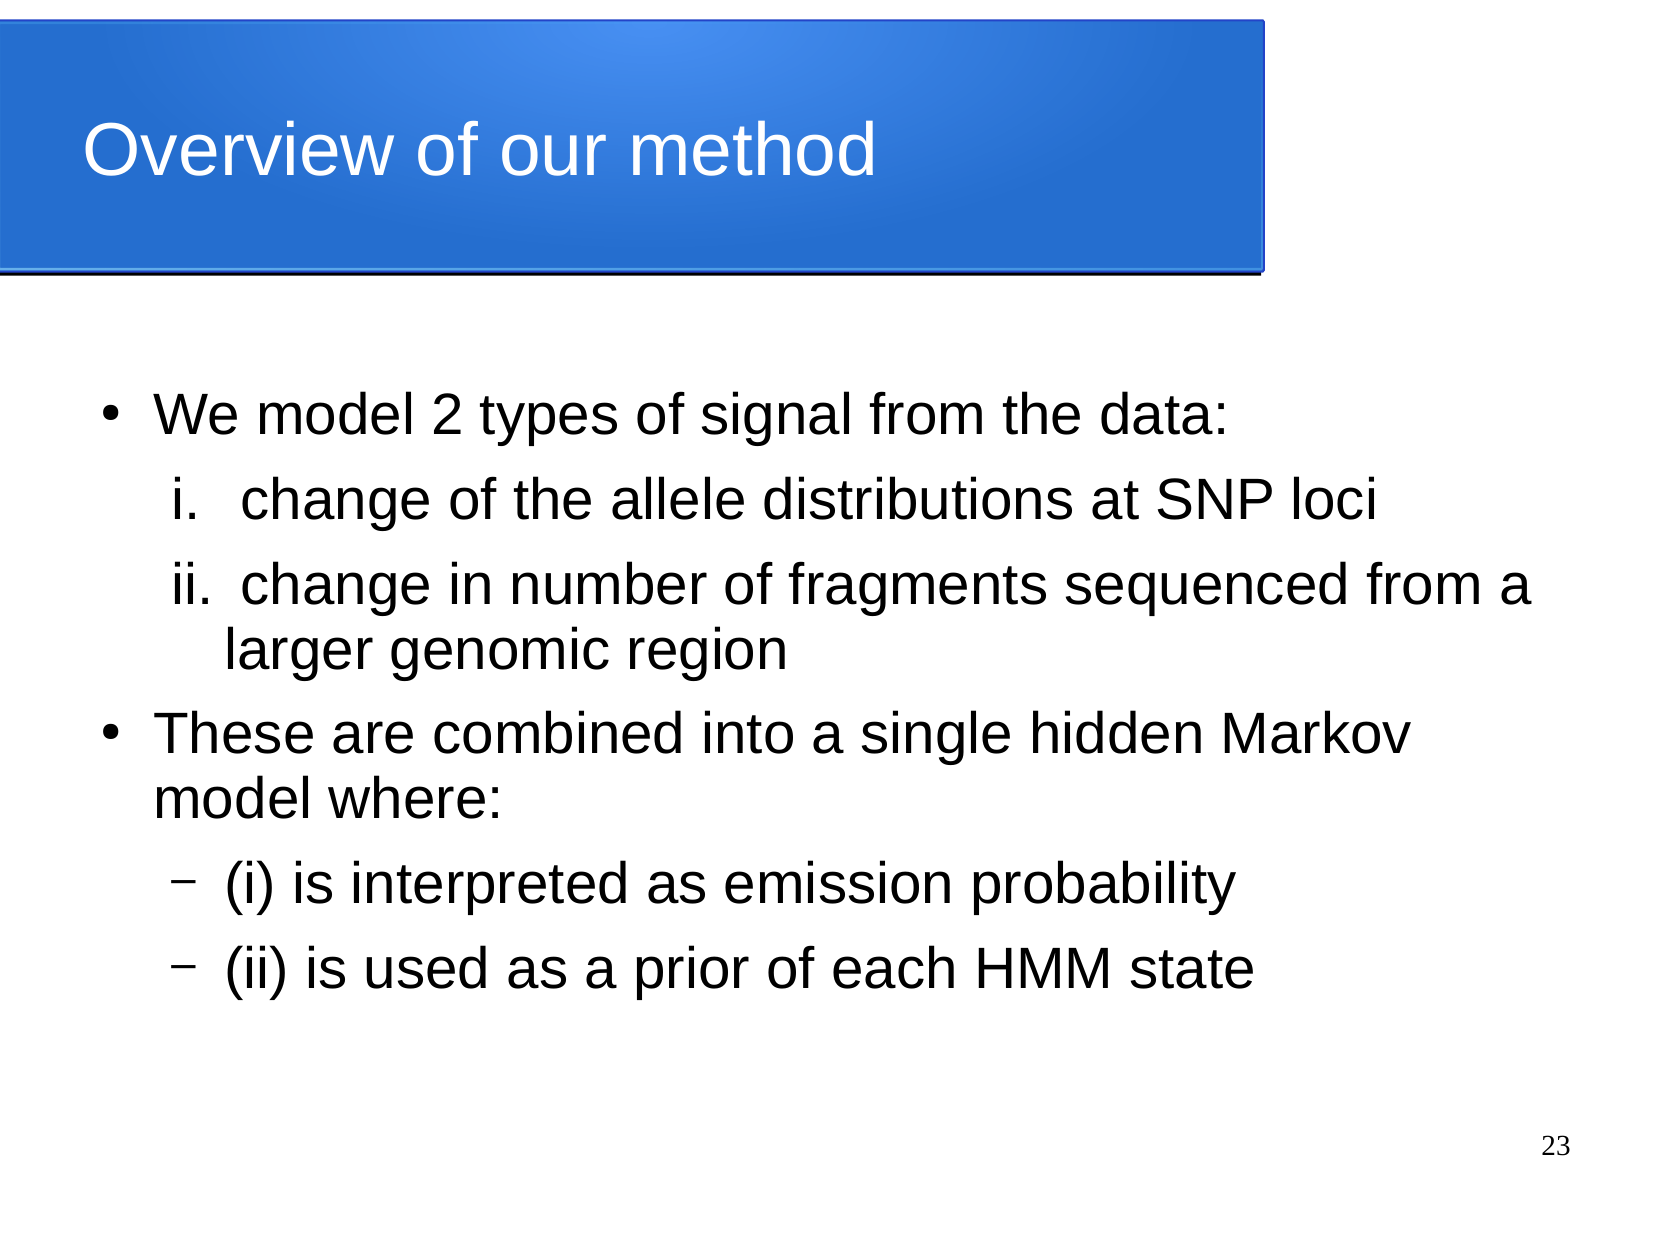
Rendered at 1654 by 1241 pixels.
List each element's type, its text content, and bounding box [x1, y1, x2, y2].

list We model 2 types of signal from the data: change of the allele distributions at SNP loci change in number of fragments sequenced from a larger genomic region These are combined into a single hidden Markov model where: (i) is interpreted as emission probability (ii) is used as a prior of each HMM state [82, 381, 1571, 1102]
title Overview of our method [82, 47, 1235, 252]
